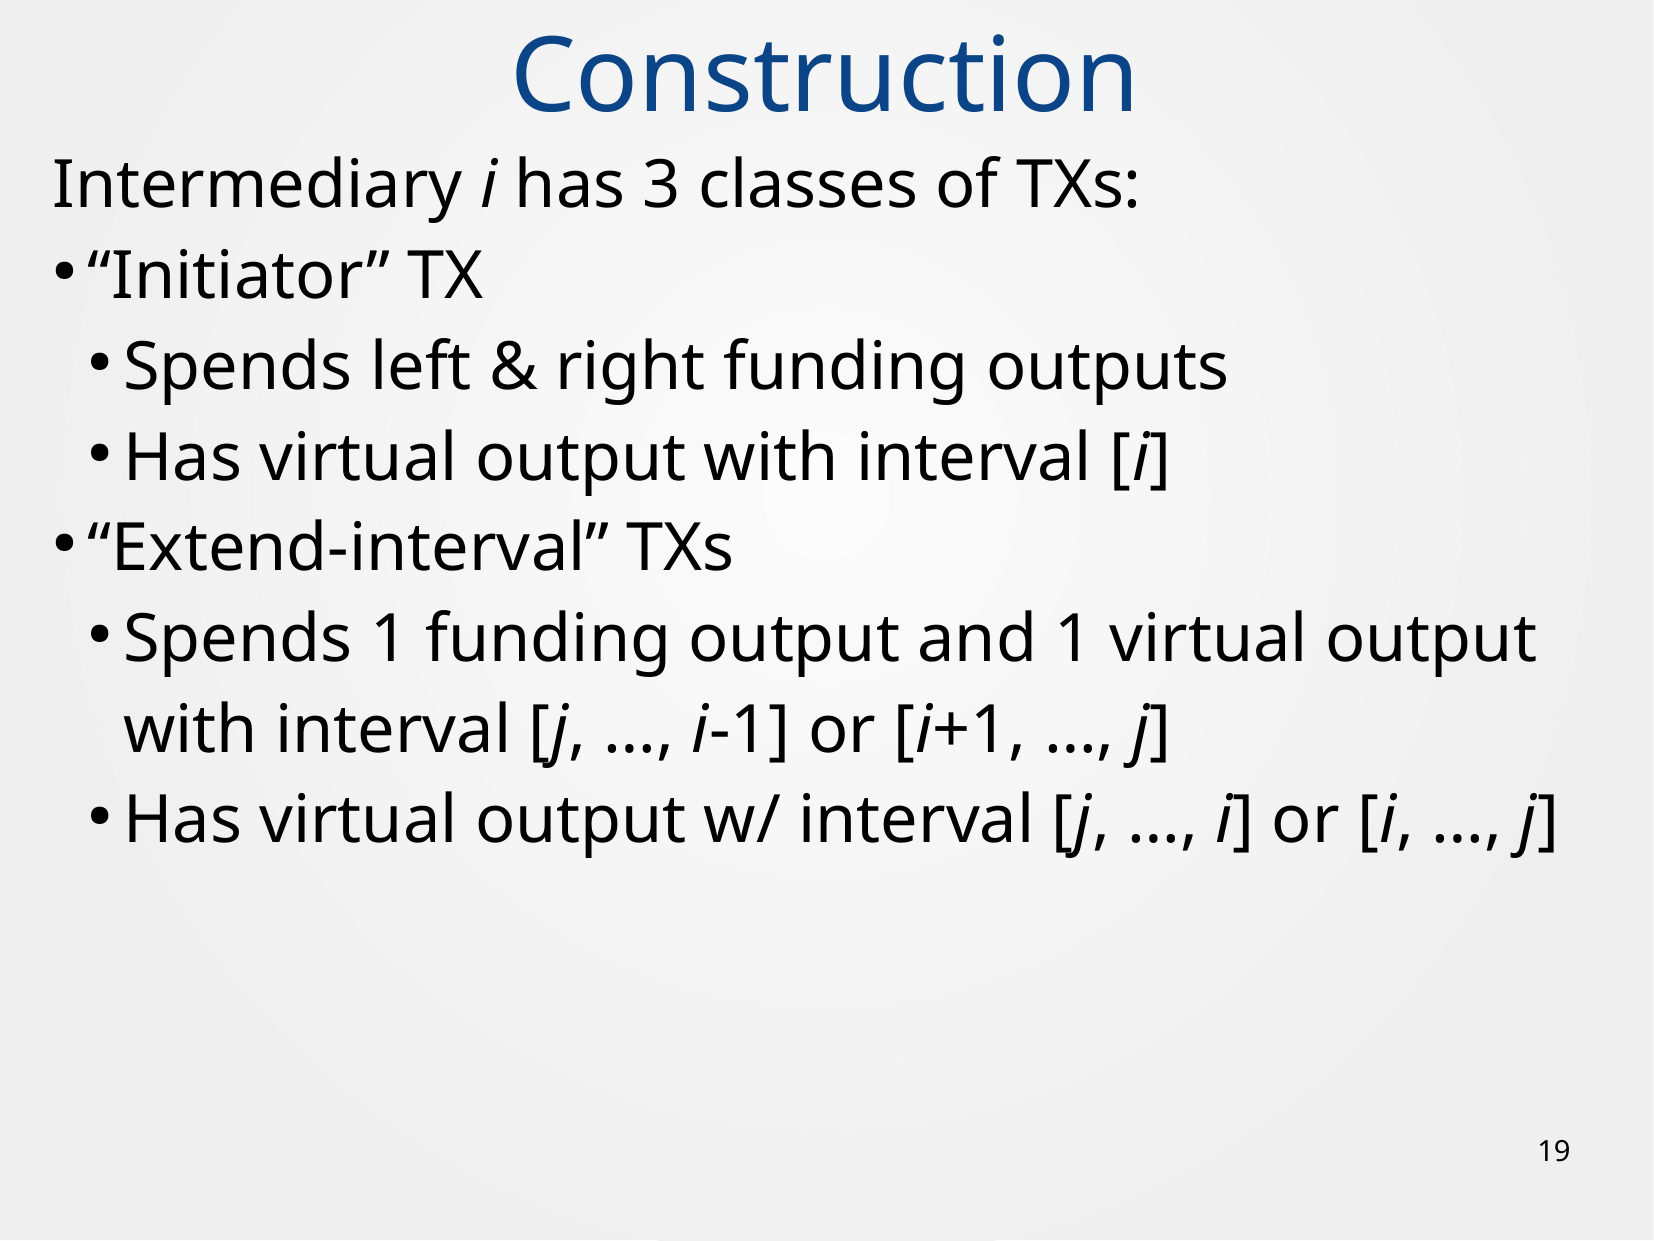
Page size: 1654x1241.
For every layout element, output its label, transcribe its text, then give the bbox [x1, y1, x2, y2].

subtitle Intermediary i has 3 classes of TXs: “Initiator” TX Spends left & right funding outputs Has virtual output with interval [i] “Extend-interval” TXs Spends 1 funding output and 1 virtual output with interval [j, …, i-1] or [i+1, …, j] Has virtual output w/ interval [j, …, i] or [i, …, j] [52, 136, 1610, 1029]
title Construction [510, 0, 1144, 143]
